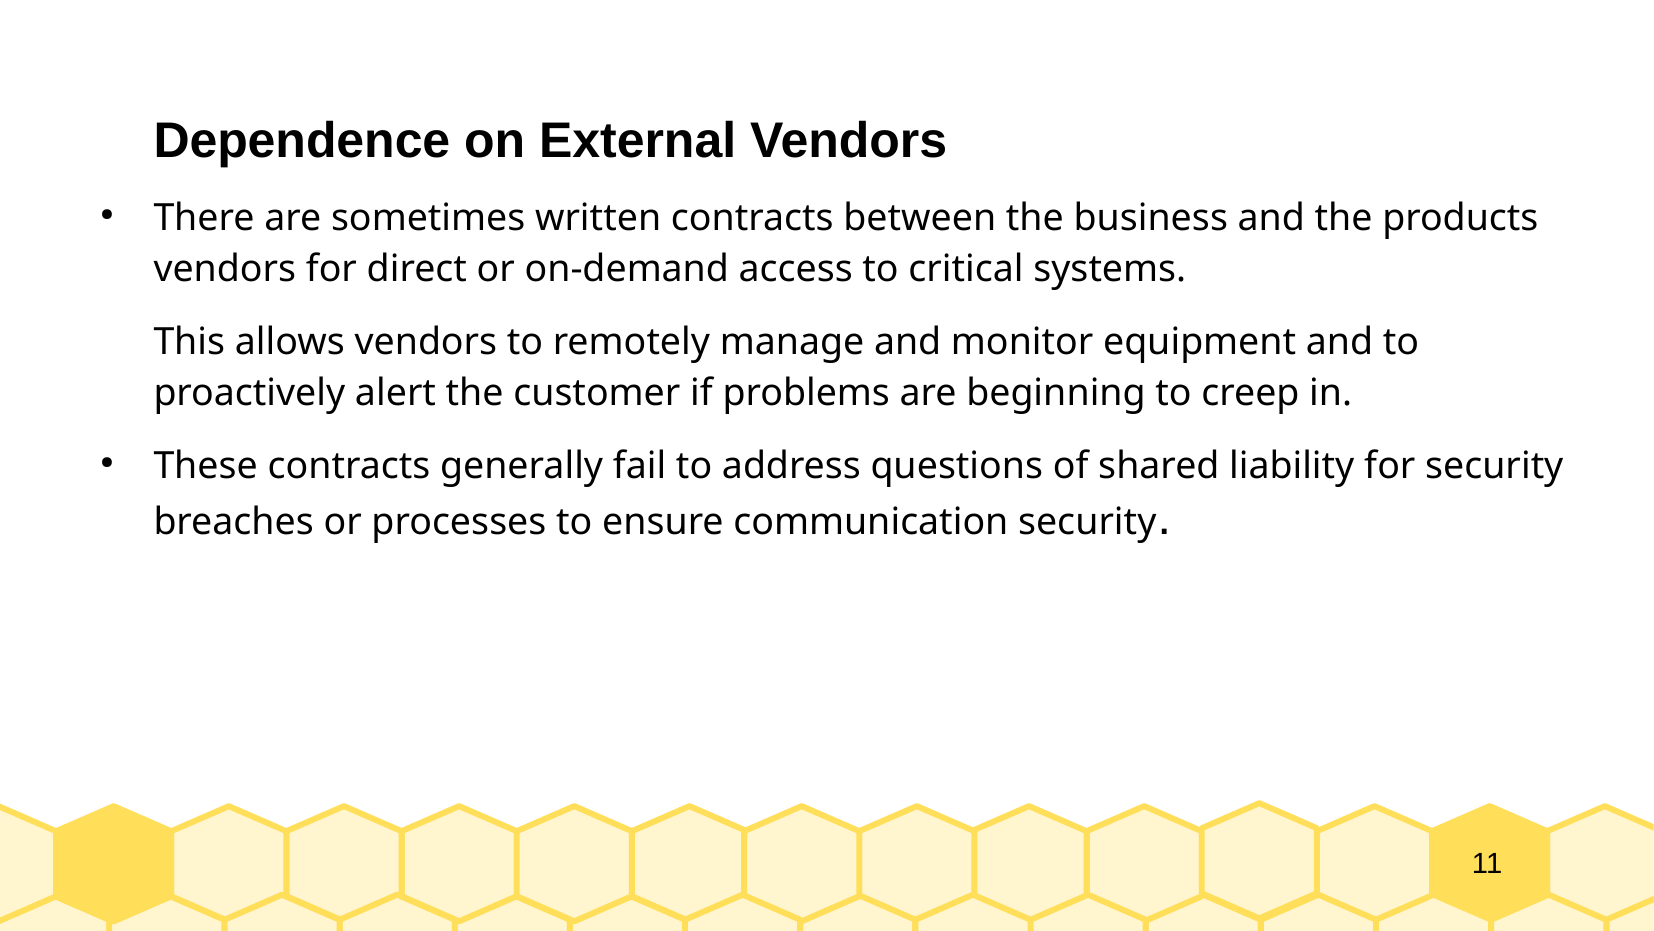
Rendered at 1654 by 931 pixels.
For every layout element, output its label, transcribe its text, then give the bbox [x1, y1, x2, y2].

list Dependence on External Vendors There are sometimes written contracts between the business and the products vendors for direct or on-demand access to critical systems. This allows vendors to remotely manage and monitor equipment and to proactively alert the customer if problems are beginning to creep in. These contracts generally fail to address questions of shared liability for security breaches or processes to ensure communication security. [82, 112, 1571, 788]
